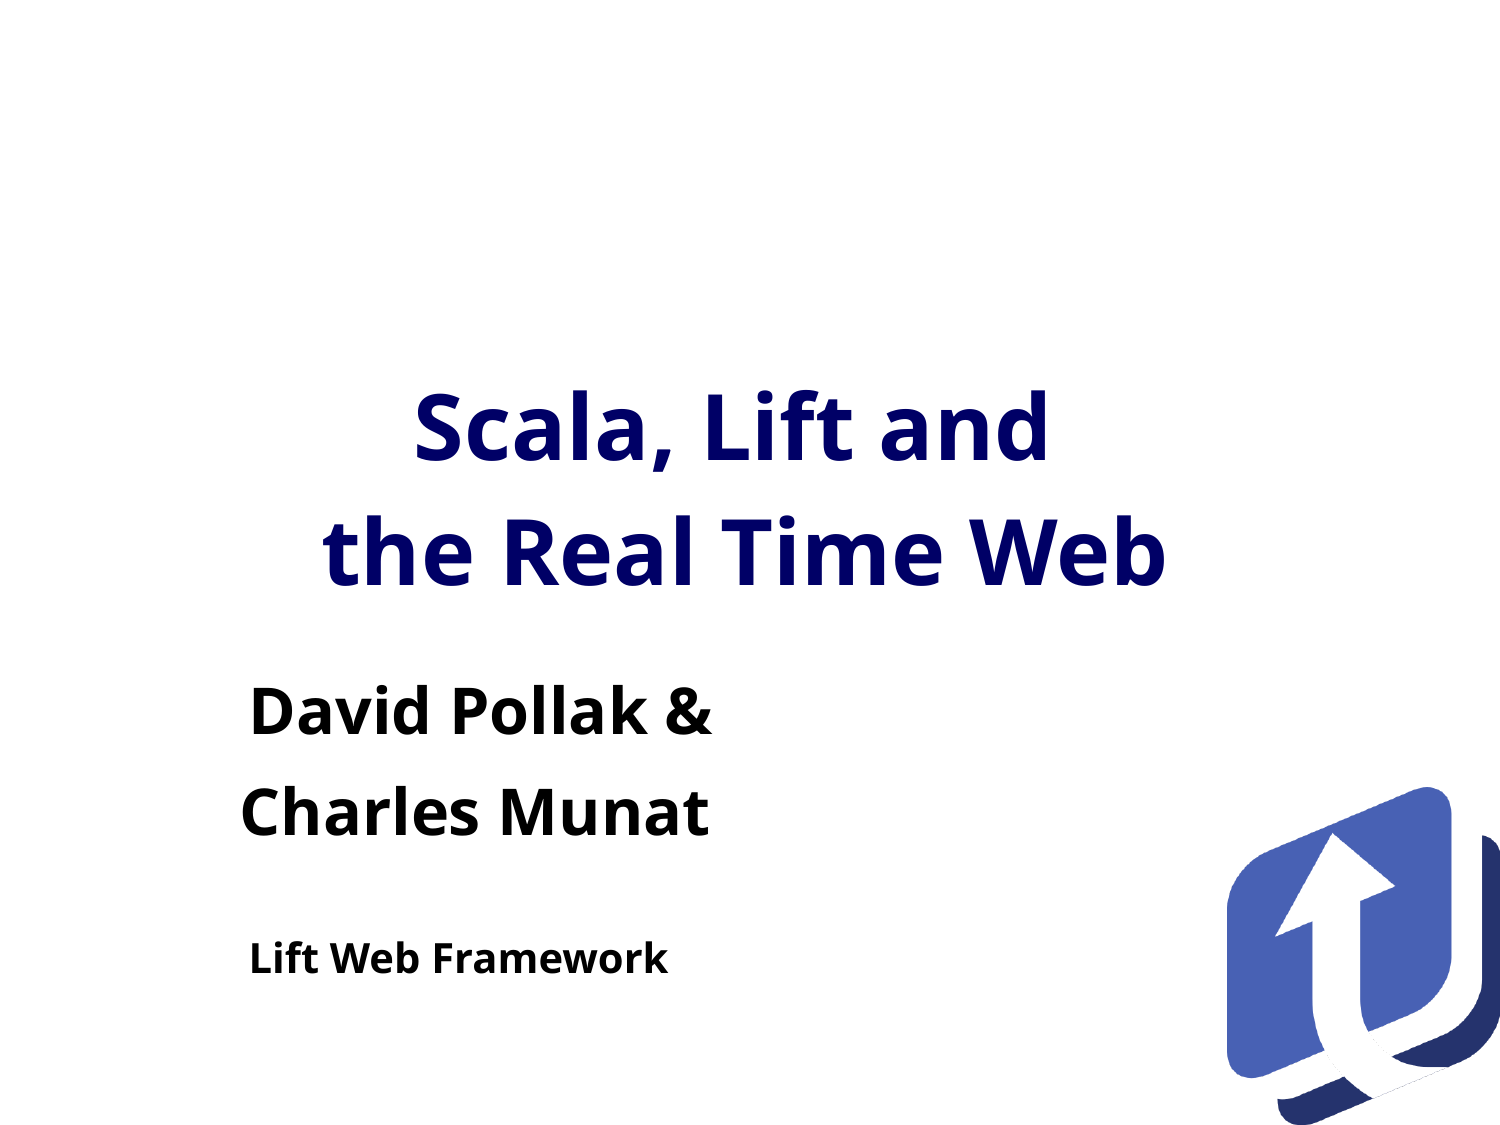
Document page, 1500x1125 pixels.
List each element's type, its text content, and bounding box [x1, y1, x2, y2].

picture [1227, 787, 1500, 1125]
subtitle David Pollak & Charles Munat Lift Web Framework [225, 637, 1276, 941]
title Scala, Lift and the Real Time Web [70, 347, 1421, 645]
